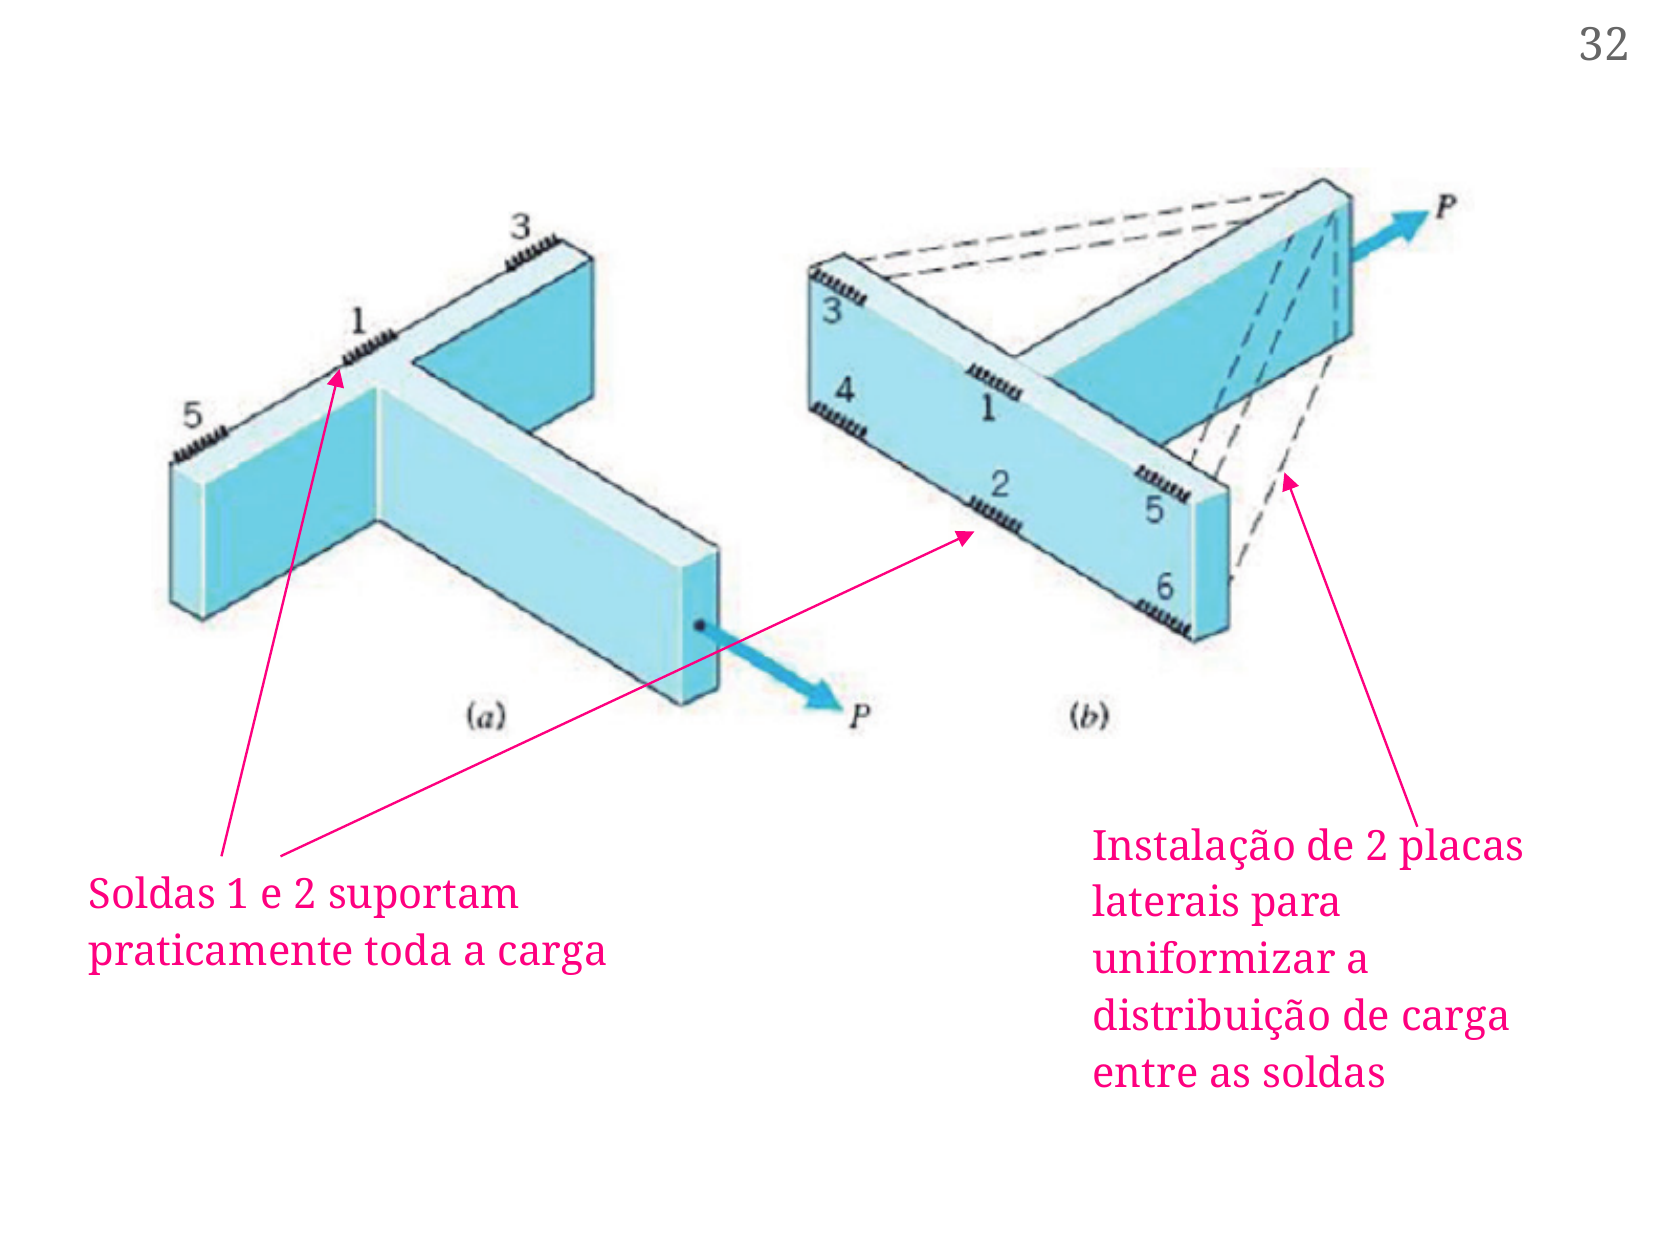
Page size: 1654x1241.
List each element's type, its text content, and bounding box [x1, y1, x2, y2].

text_box Instalação de 2 placas laterais para uniformizar a distribuição de carga entre as soldas [1077, 807, 1551, 1108]
text_box Soldas 1 e 2 suportam praticamente toda a carga [73, 856, 768, 986]
picture [151, 164, 1477, 739]
